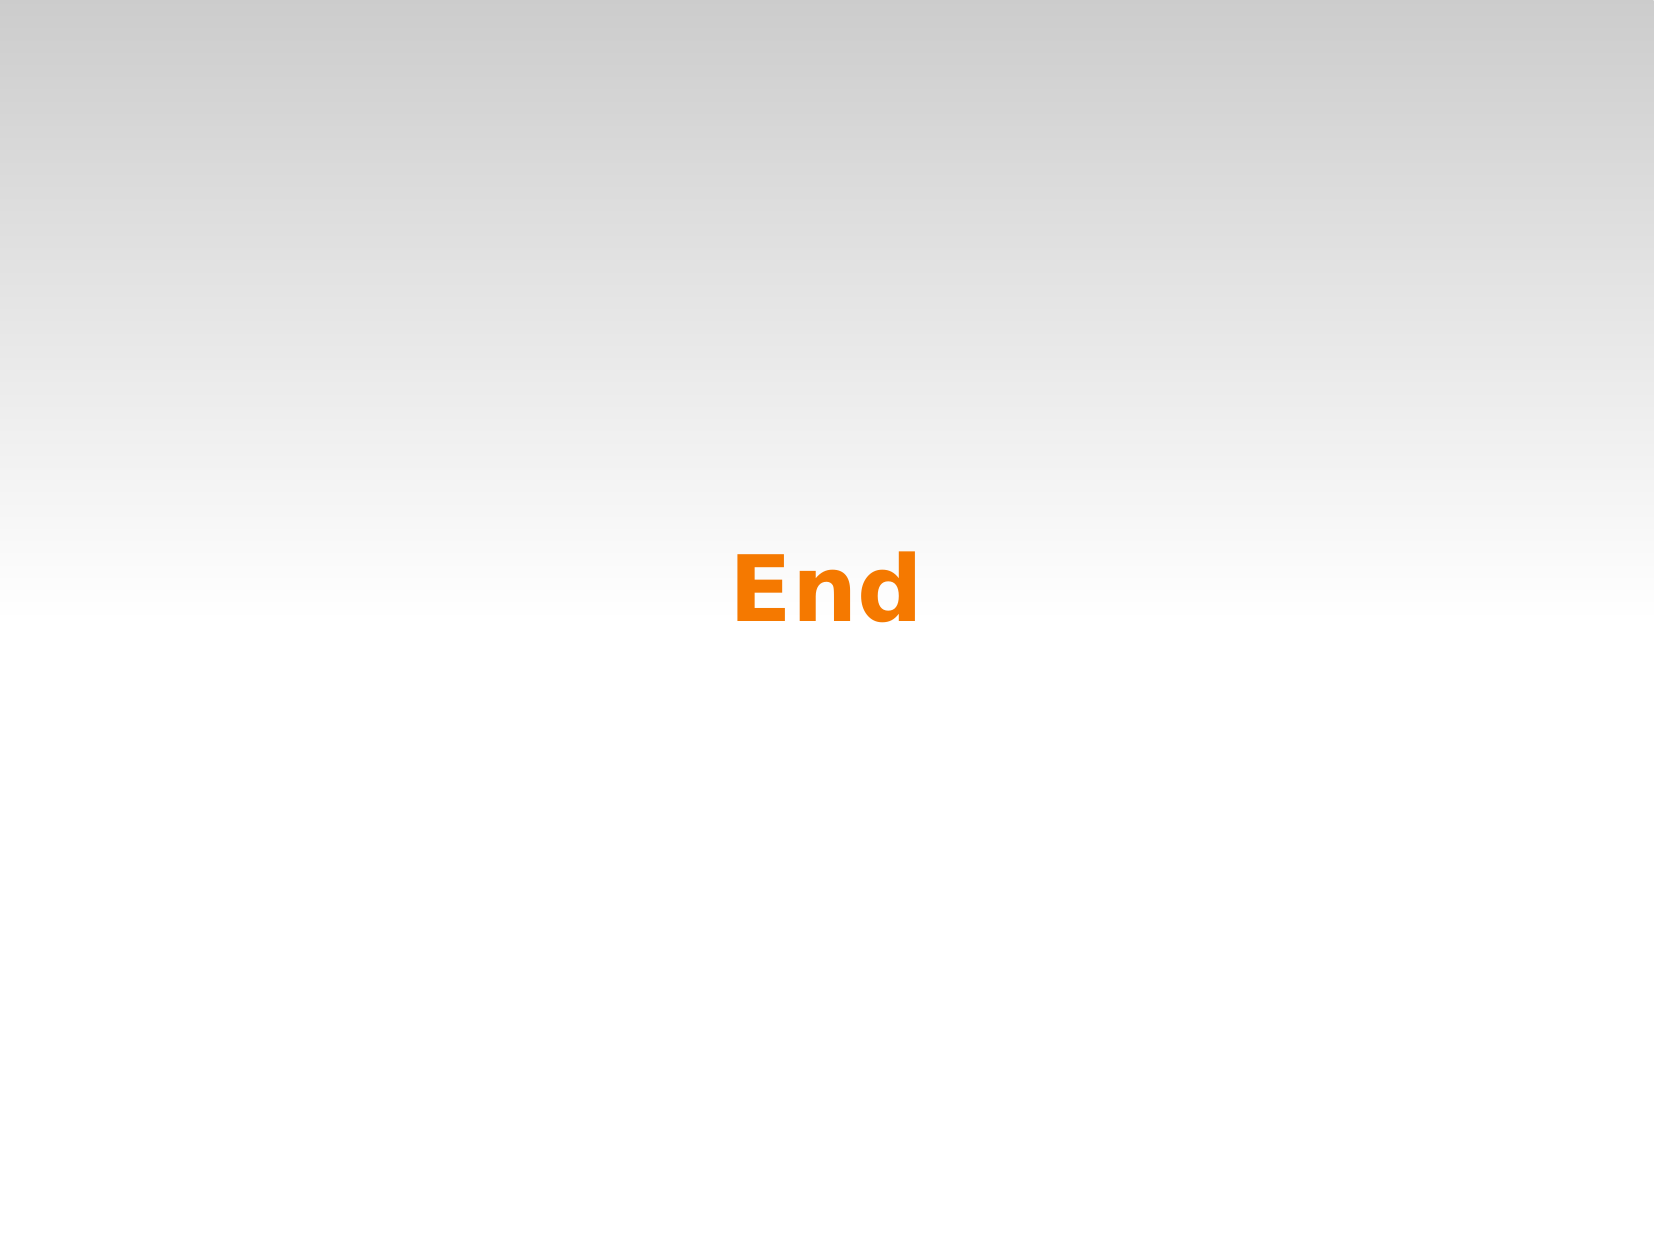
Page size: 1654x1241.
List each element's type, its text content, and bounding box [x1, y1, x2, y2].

title End [82, 486, 1571, 694]
